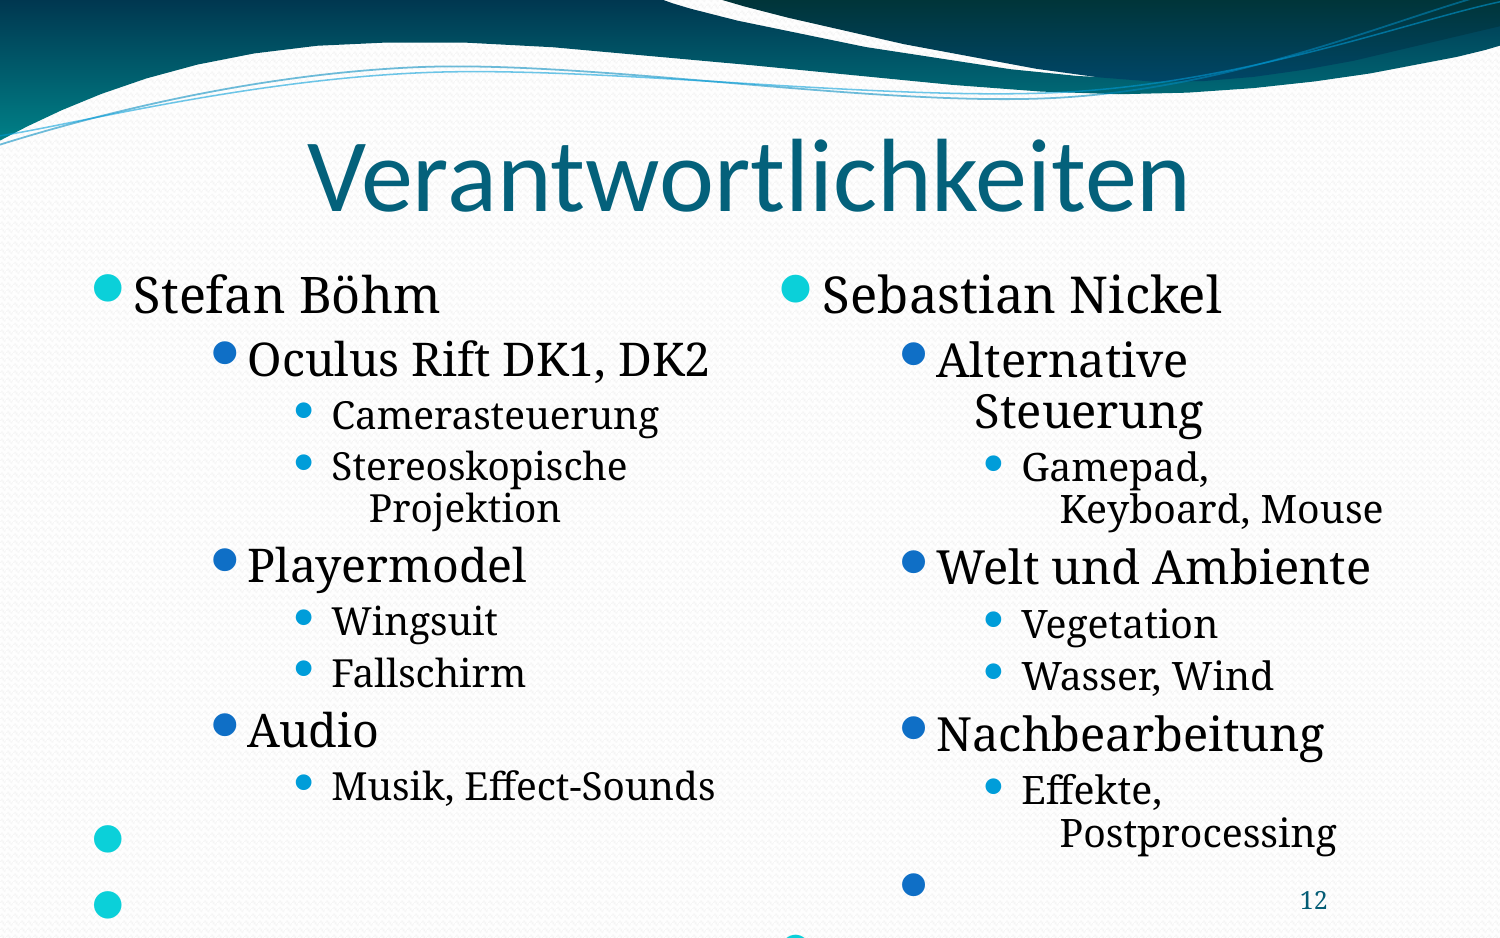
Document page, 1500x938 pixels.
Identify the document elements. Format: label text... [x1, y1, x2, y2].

text_box 12 [1299, 868, 1426, 919]
list Sebastian Nickel Alternative Steuerung Gamepad, Keyboard, Mouse Welt und Ambiente Vegetation Wasser, Wind Nachbearbeitung Effekte, Postprocessing [762, 262, 1426, 869]
title Verantwortlichkeiten [75, 96, 1426, 233]
list Stefan Böhm Oculus Rift DK1, DK2 Camerasteuerung Stereoskopische Projektion Playermodel Wingsuit Fallschirm Audio Musik, Effect-Sounds [75, 262, 738, 869]
